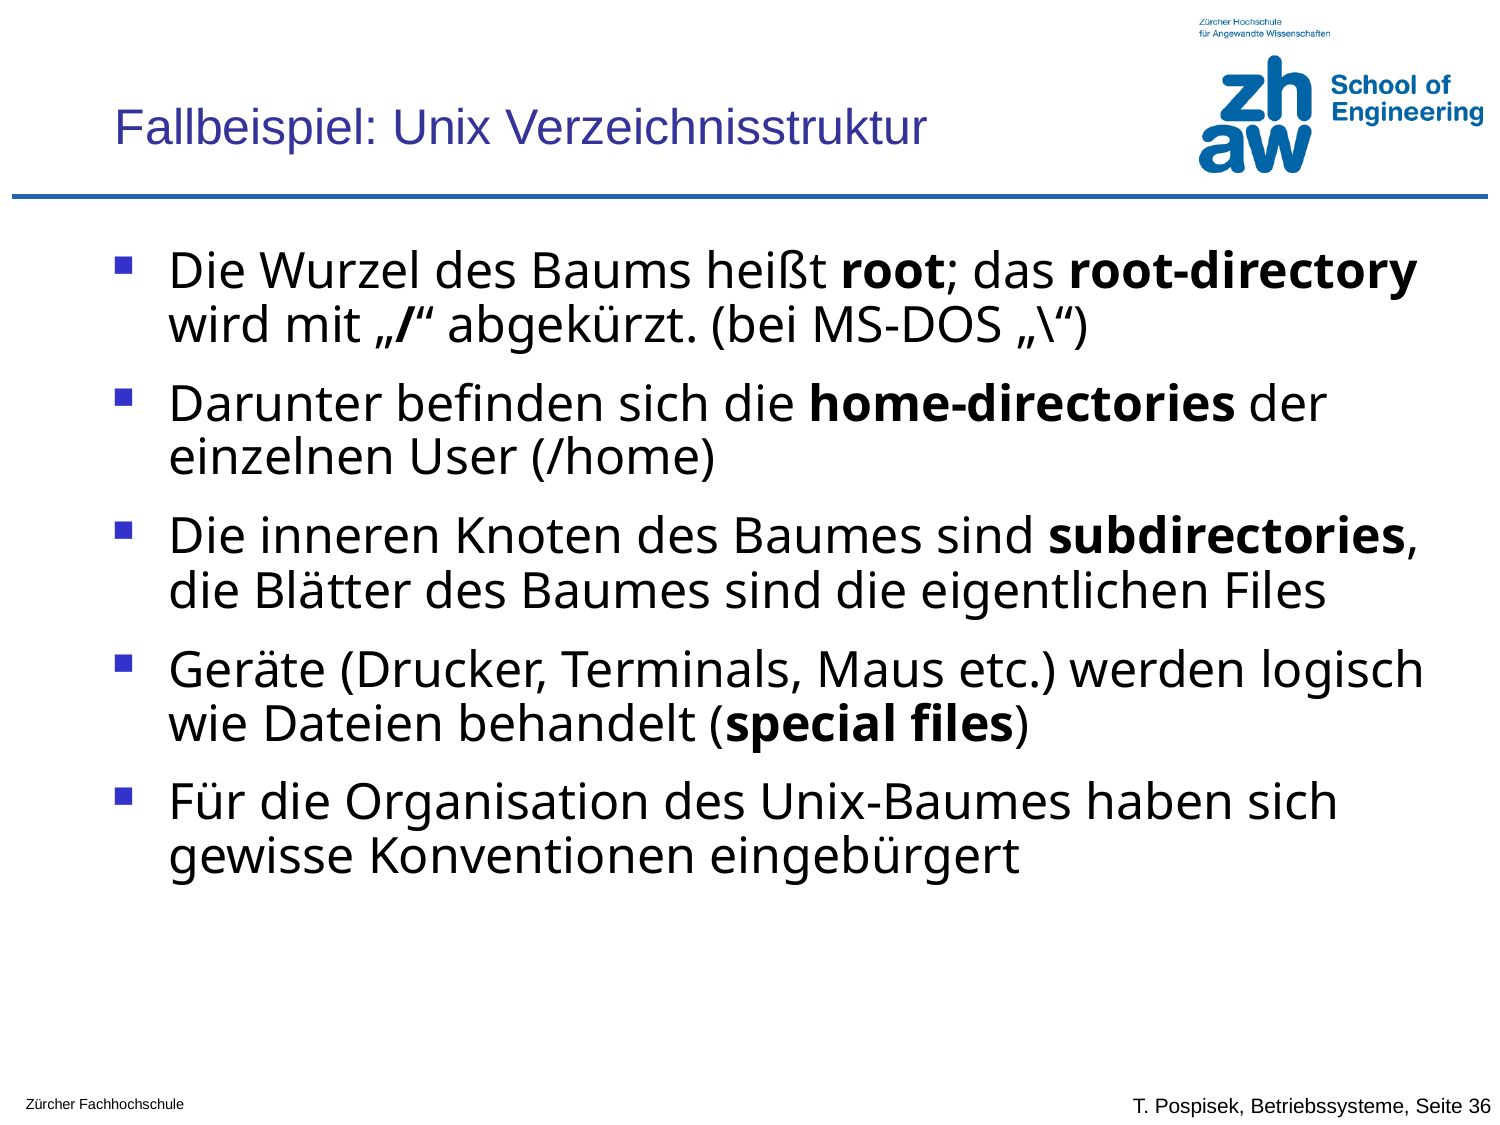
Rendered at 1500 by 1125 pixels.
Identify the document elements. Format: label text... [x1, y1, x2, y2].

title Fallbeispiel: Unix Verzeichnisstruktur [99, 50, 1379, 163]
list Die Wurzel des Baums heißt root; das root-directory wird mit „/“ abgekürzt. (bei MS-DOS „\“) Darunter befinden sich die home-directories der einzelnen User (/home) Die inneren Knoten des Baumes sind subdirectories, die Blätter des Baumes sind die eigentlichen Files Geräte (Drucker, Terminals, Maus etc.) werden logisch wie Dateien behandelt (special files) Für die Organisation des Unix-Baumes haben sich gewisse Konventionen eingebürgert [97, 237, 1500, 969]
picture [1199, 19, 1483, 173]
